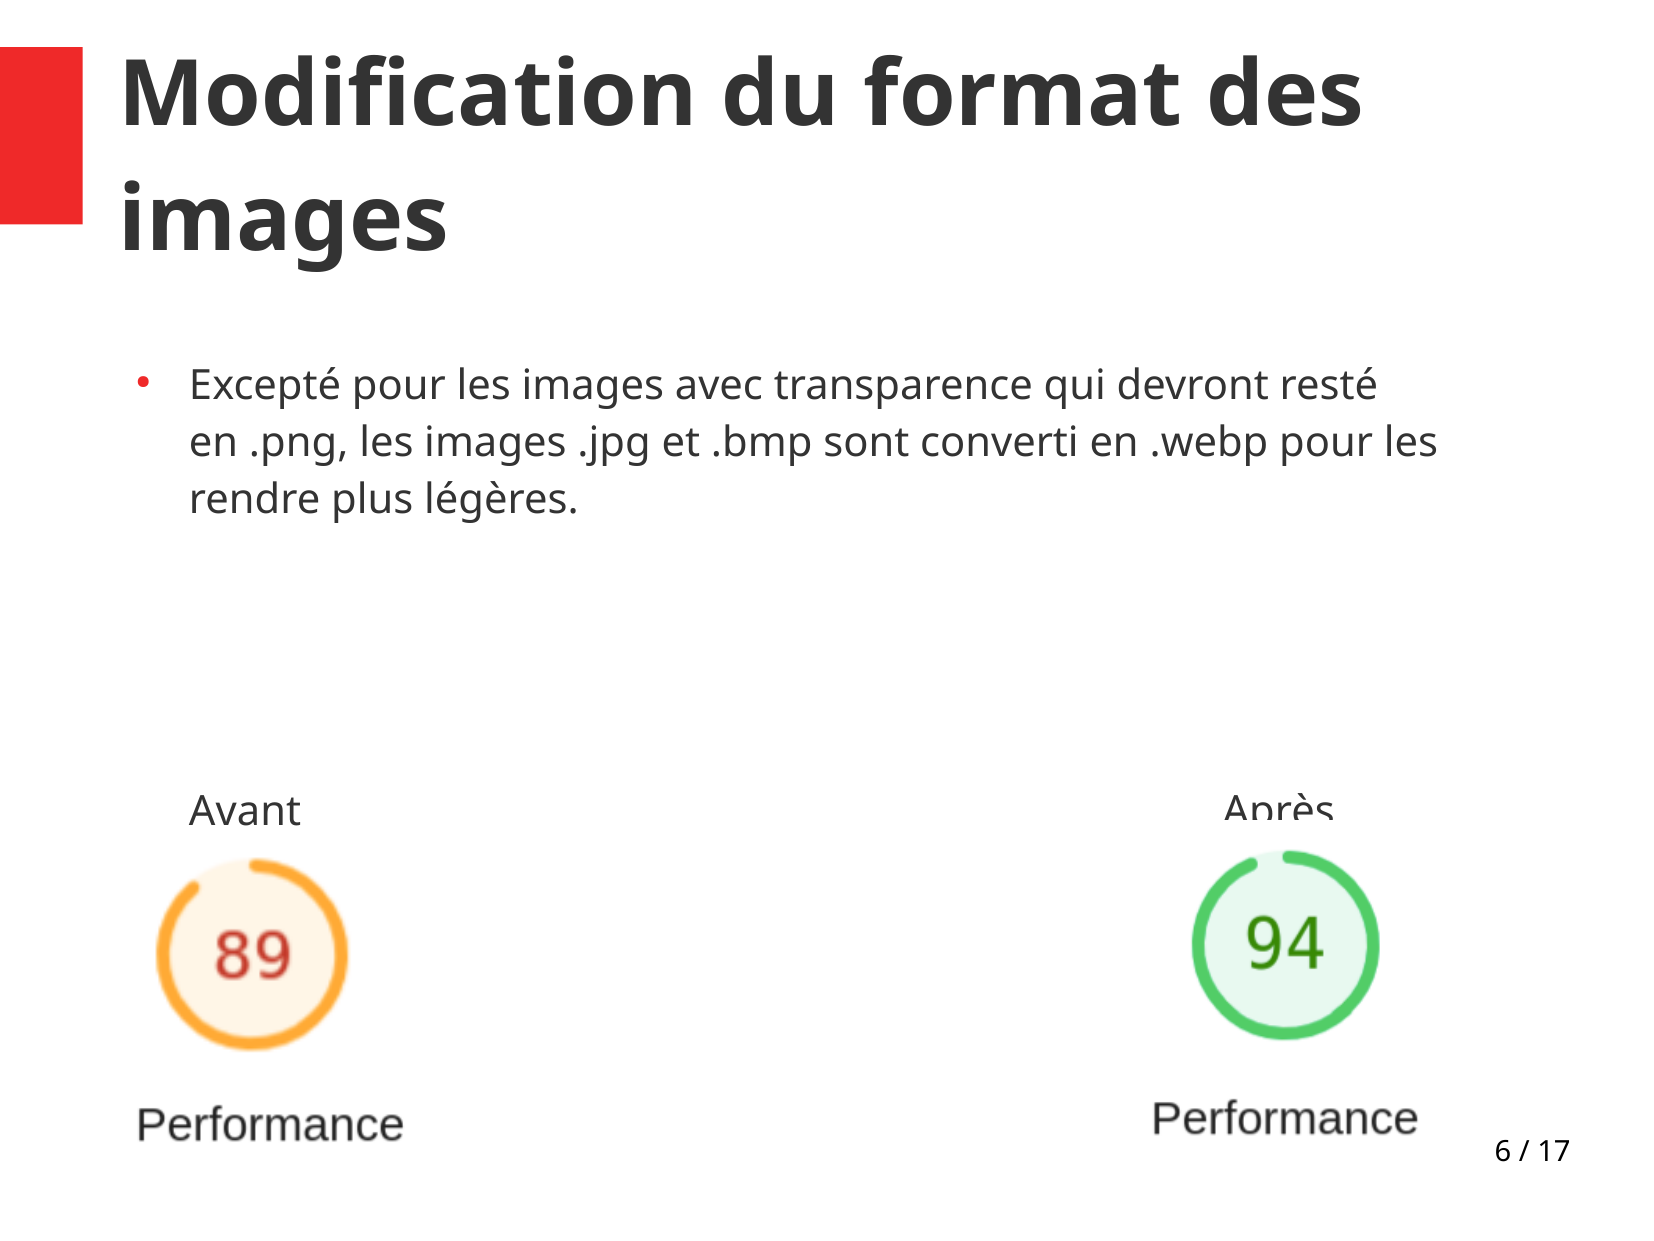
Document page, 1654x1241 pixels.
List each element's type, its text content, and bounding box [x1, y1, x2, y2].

title Modification du format des images [118, 27, 1571, 278]
list Excepté pour les images avec transparence qui devront resté en .png, les images .jpg et .bmp sont converti en .webp pour les rendre plus légères. Avant Après [118, 354, 1536, 1074]
picture [141, 843, 367, 1063]
picture [127, 1091, 414, 1158]
picture [1122, 820, 1469, 1170]
